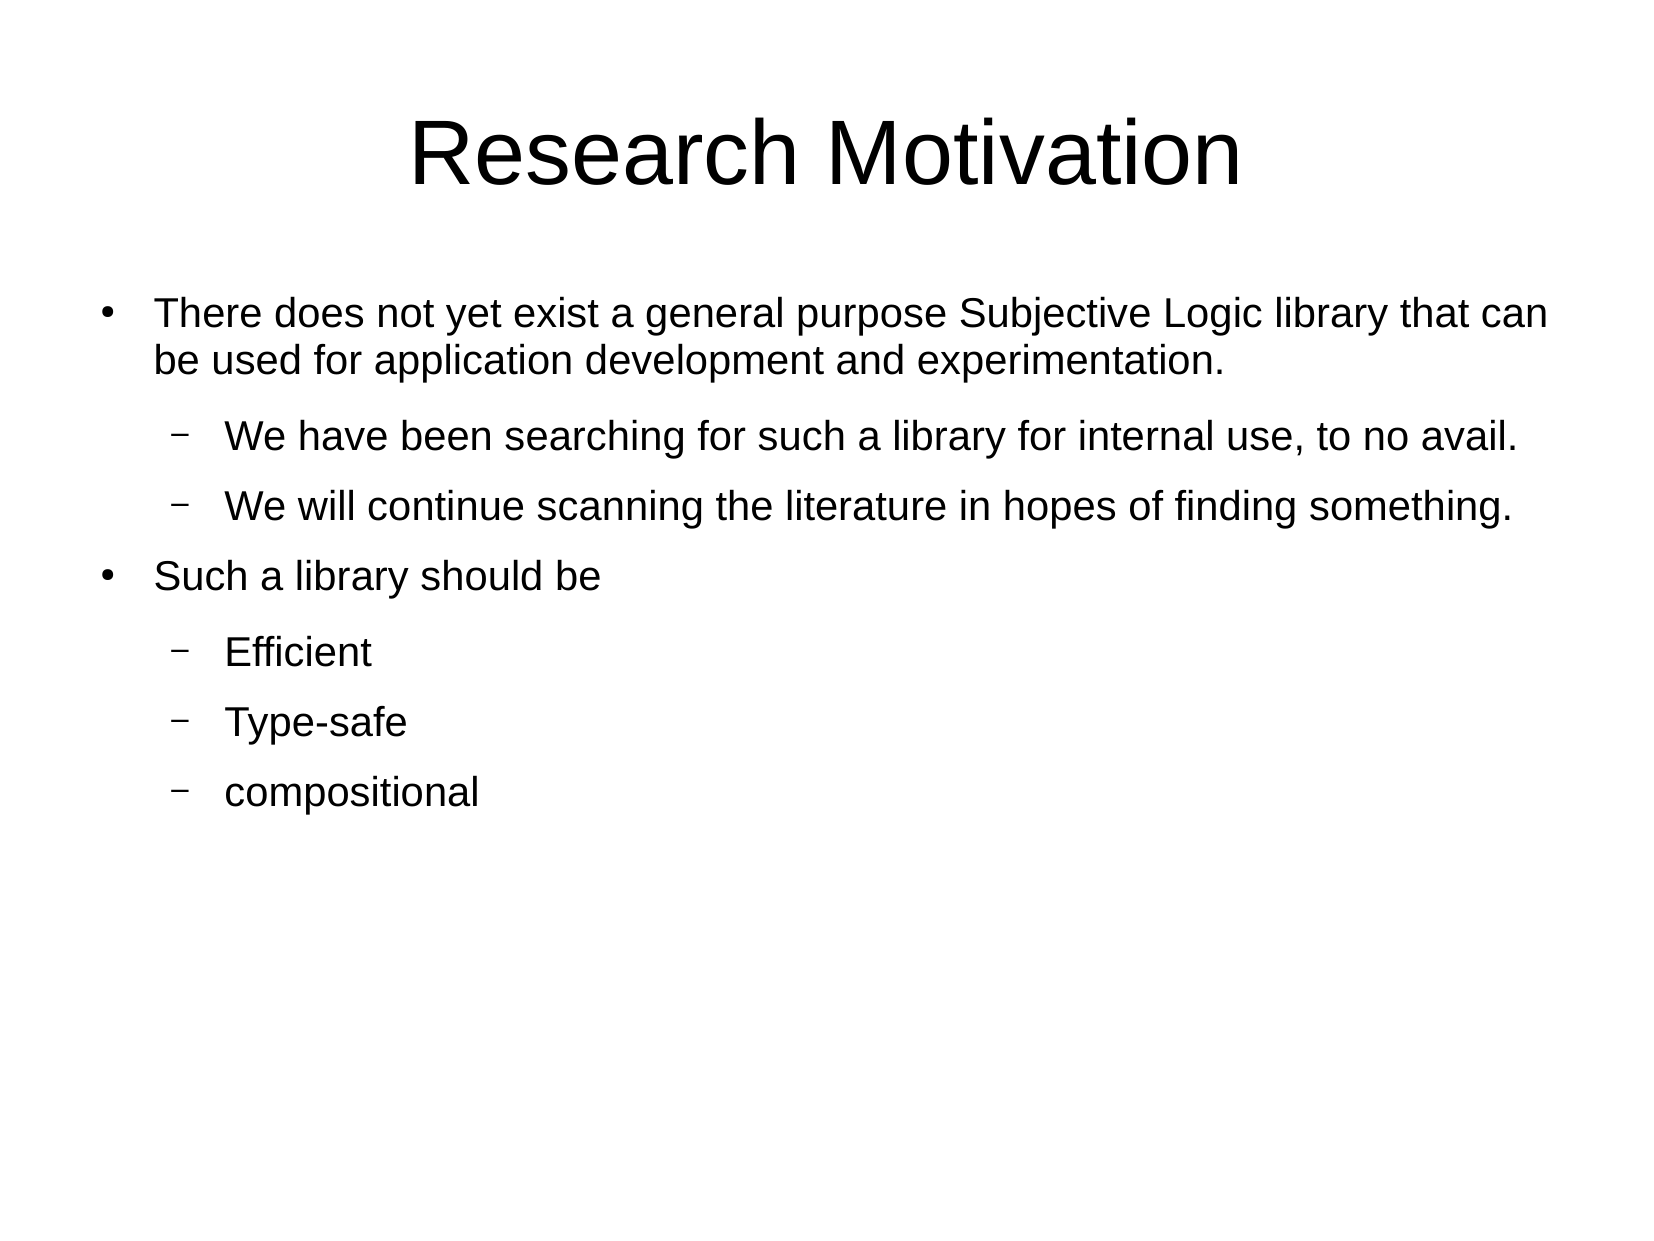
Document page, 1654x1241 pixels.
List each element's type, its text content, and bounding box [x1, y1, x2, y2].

list There does not yet exist a general purpose Subjective Logic library that can be used for application development and experimentation. We have been searching for such a library for internal use, to no avail. We will continue scanning the literature in hopes of finding something. Such a library should be Efficient Type-safe compositional [82, 290, 1571, 1010]
title Research Motivation [82, 49, 1571, 257]
